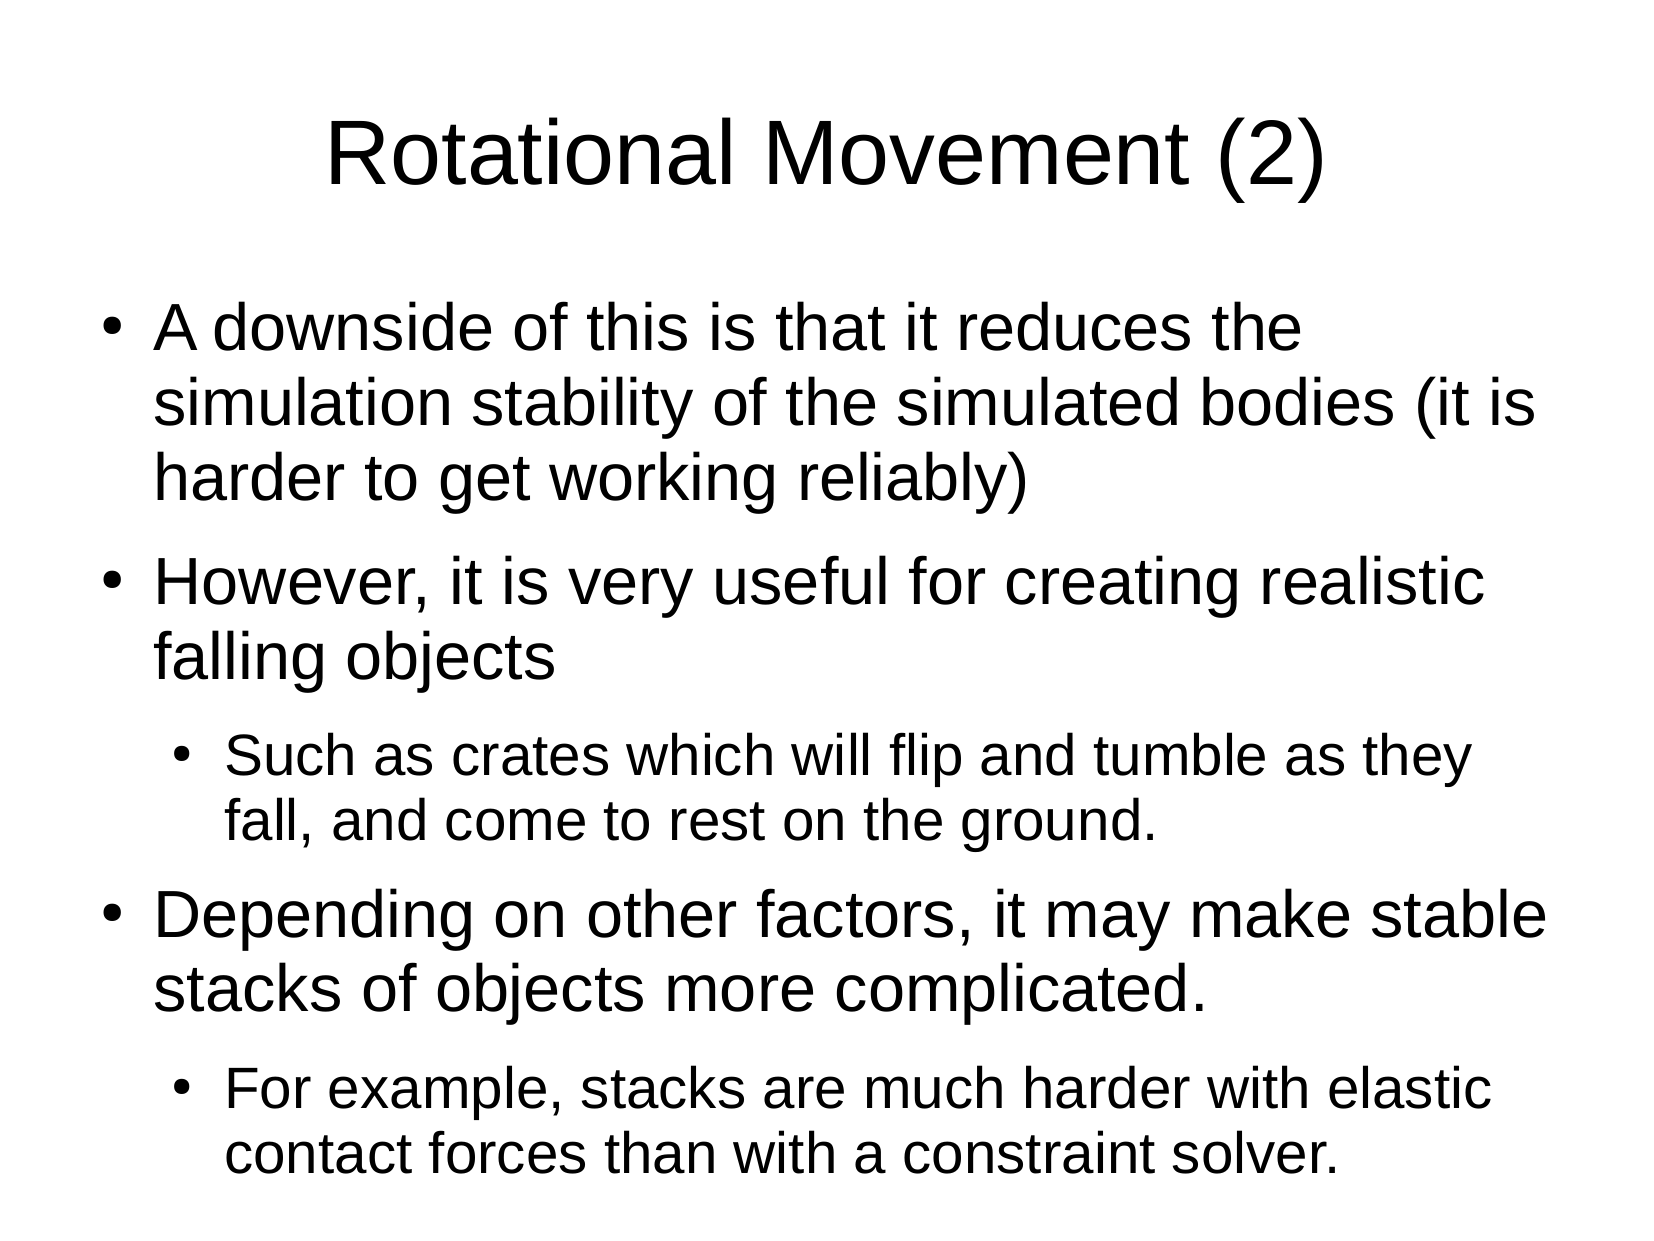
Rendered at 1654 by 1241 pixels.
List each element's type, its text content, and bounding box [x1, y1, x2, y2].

list A downside of this is that it reduces the simulation stability of the simulated bodies (it is harder to get working reliably) However, it is very useful for creating realistic falling objects Such as crates which will flip and tumble as they fall, and come to rest on the ground. Depending on other factors, it may make stable stacks of objects more complicated. For example, stacks are much harder with elastic contact forces than with a constraint solver. [82, 290, 1571, 1182]
title Rotational Movement (2) [82, 56, 1571, 250]
